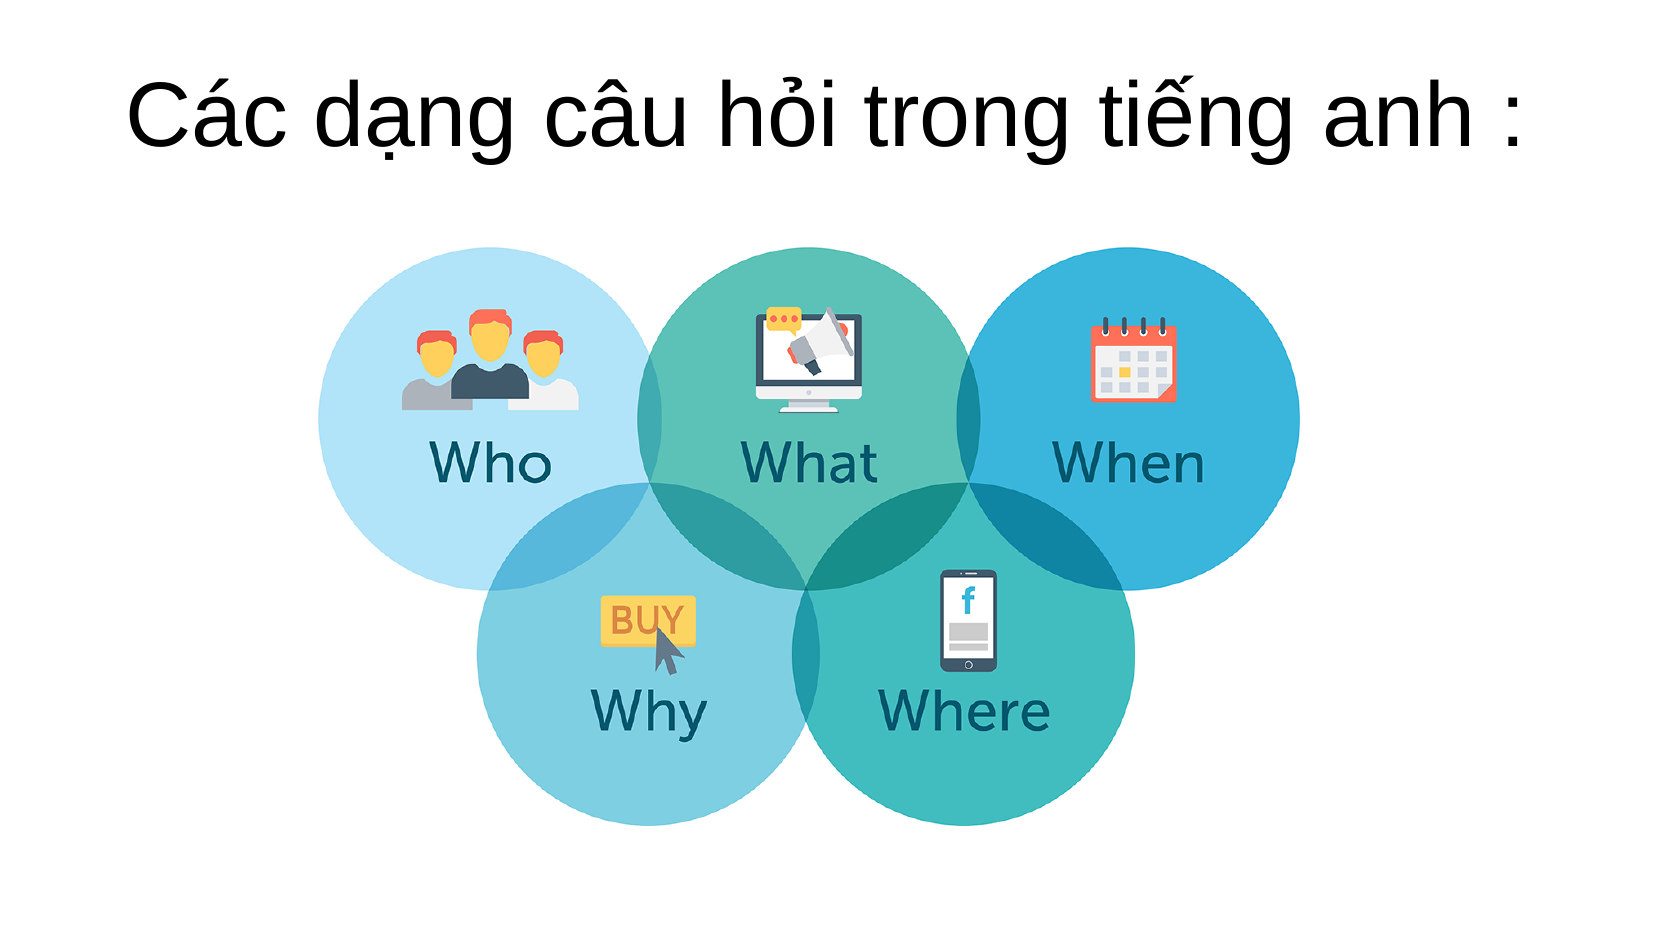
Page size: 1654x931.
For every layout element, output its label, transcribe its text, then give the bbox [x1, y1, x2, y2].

picture [318, 247, 1300, 826]
title Các dạng câu hỏi trong tiếng anh : [82, 37, 1571, 193]
